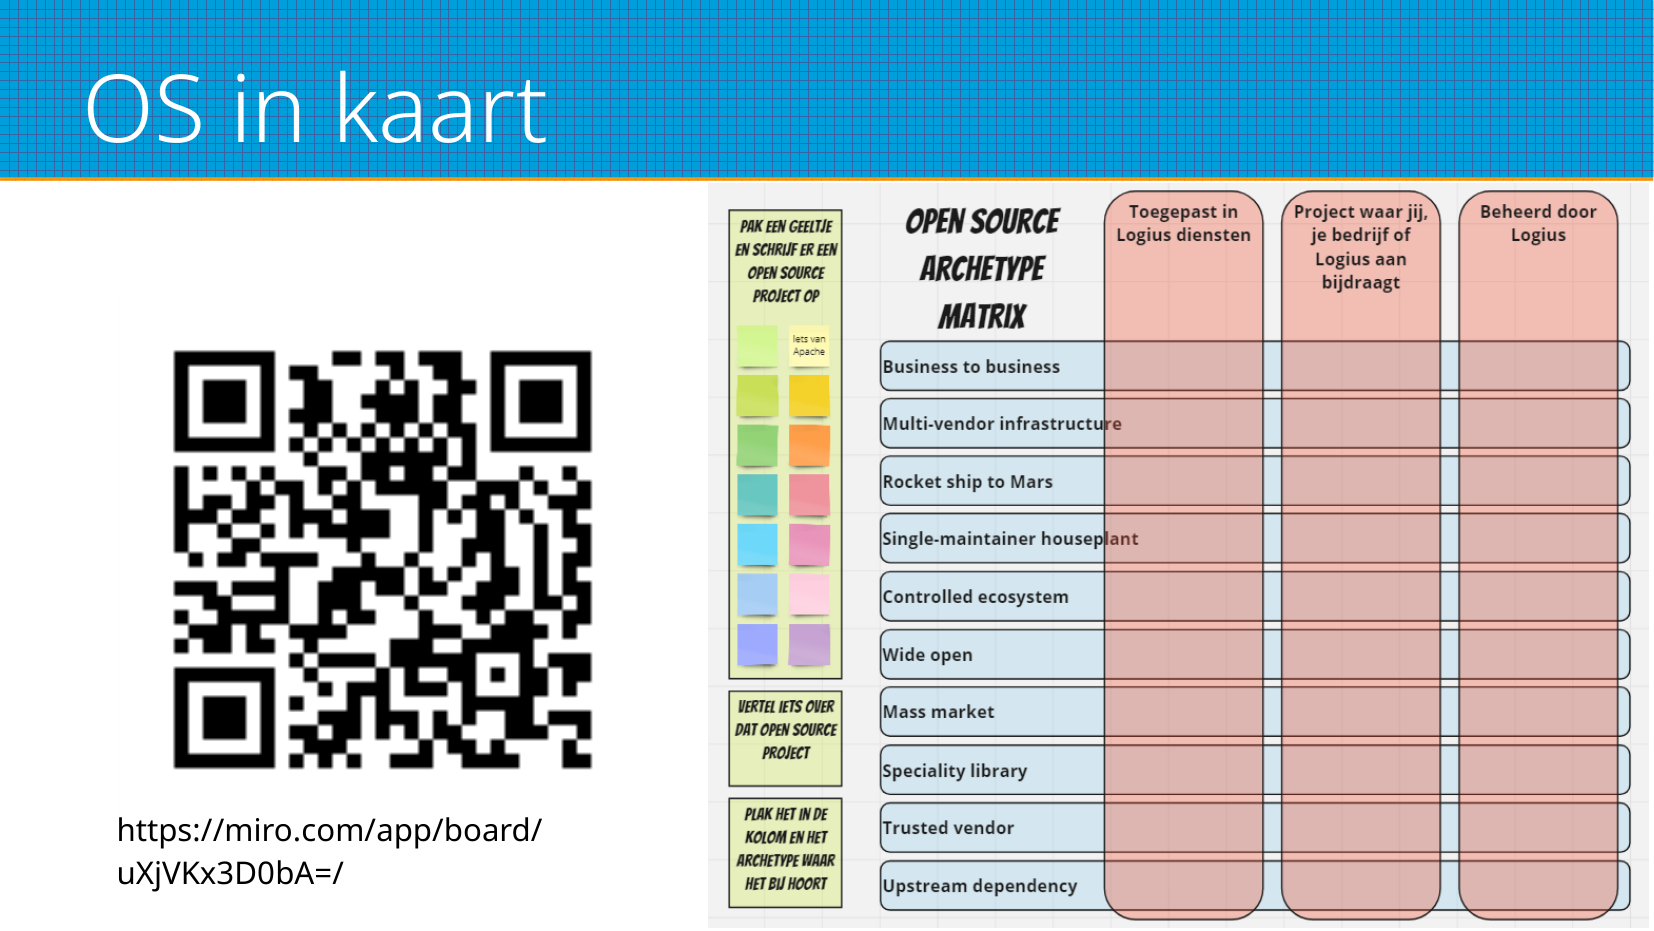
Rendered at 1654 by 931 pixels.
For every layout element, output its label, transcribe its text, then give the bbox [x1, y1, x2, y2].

title OS in kaart [82, 14, 1571, 171]
picture [708, 183, 1649, 928]
picture [118, 295, 650, 816]
text_box https://miro.com/app/board/uXjVKx3D0bA=/ [110, 816, 708, 886]
